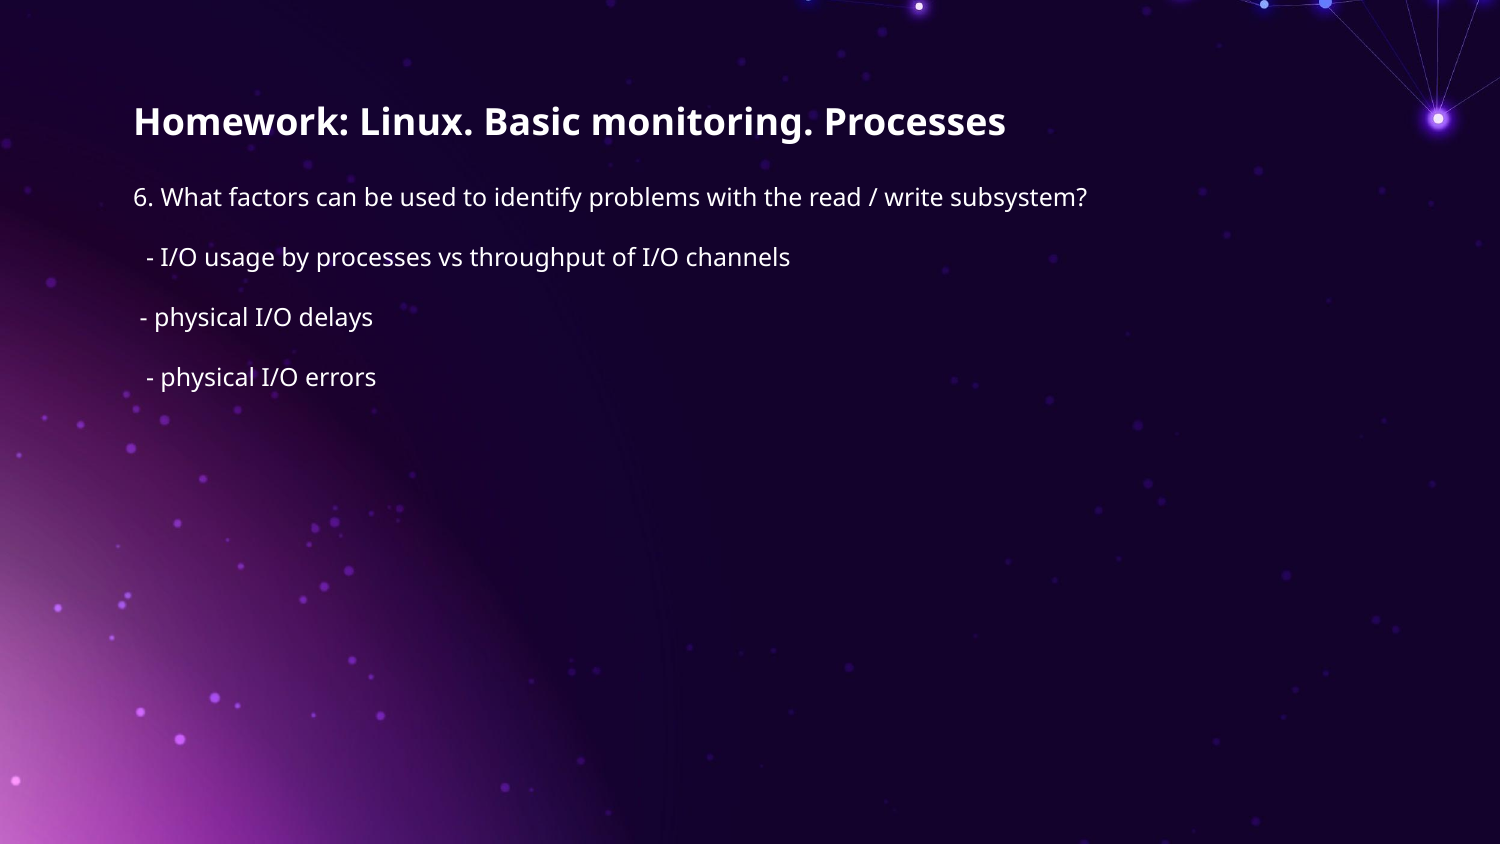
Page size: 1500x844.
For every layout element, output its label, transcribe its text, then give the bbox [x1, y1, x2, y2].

list 6. What factors can be used to identify problems with the read / write subsystem? - I/O usage by processes vs throughput of I/O channels - physical I/O delays - physical I/O errors [118, 166, 1382, 788]
picture [0, 0, 1500, 844]
title Homework: Linux. Basic monitoring. Processes [118, 72, 1382, 166]
